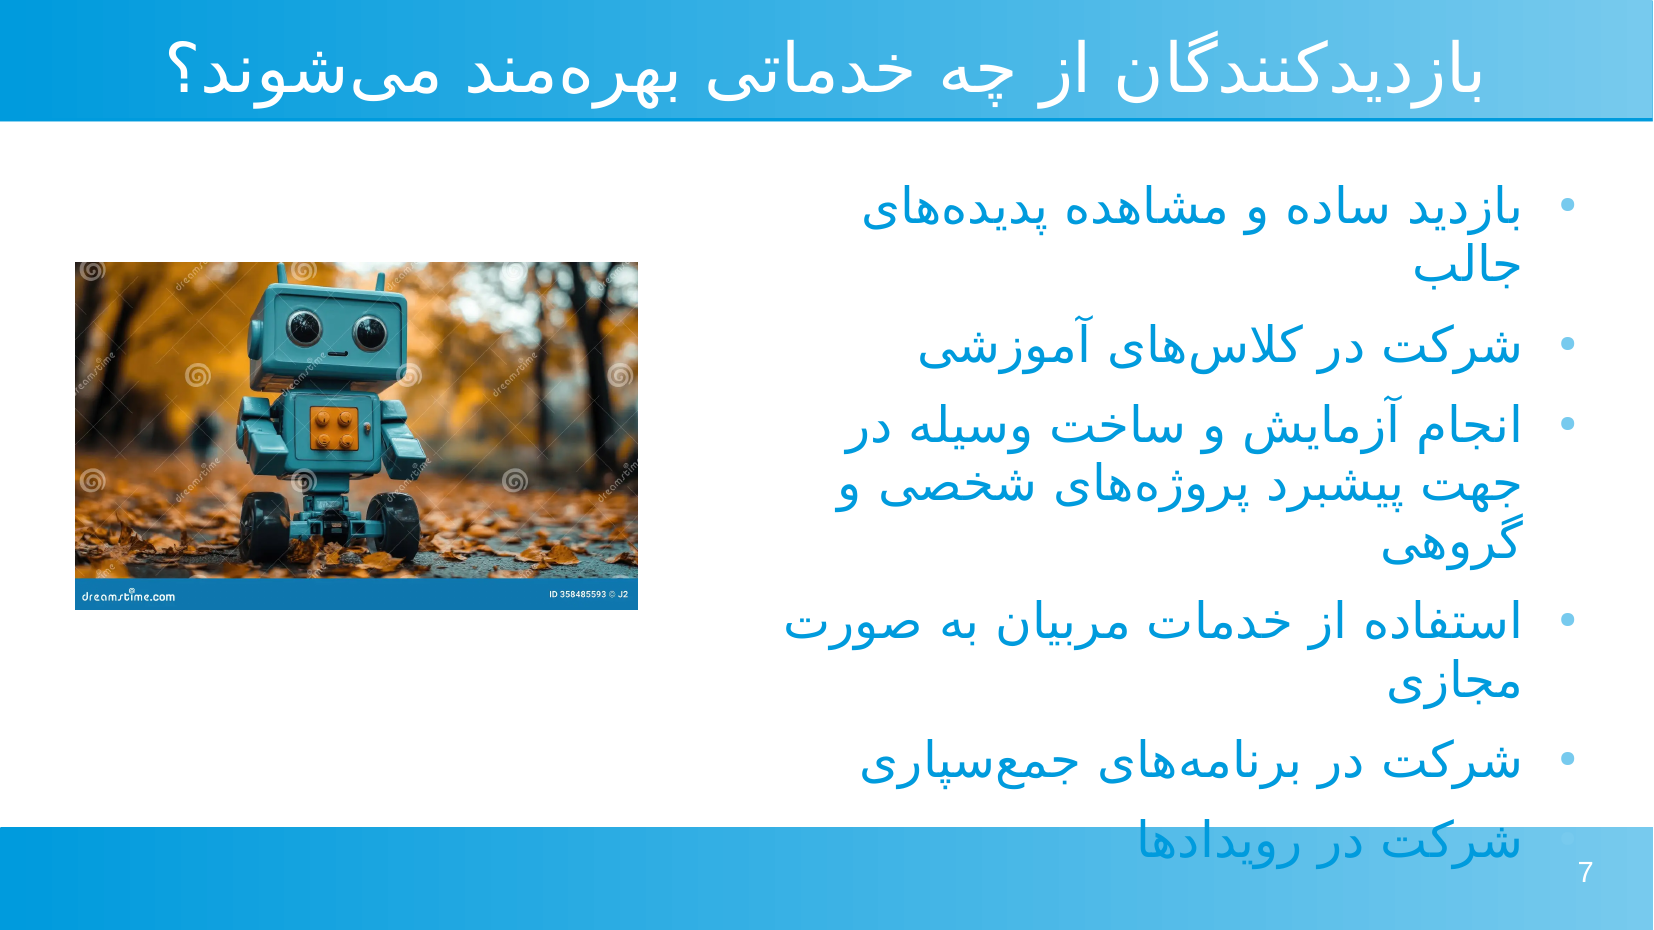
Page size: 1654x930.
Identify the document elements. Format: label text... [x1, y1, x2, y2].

picture [75, 262, 638, 610]
list بازدید ساده و مشاهده پدیده‌های جالب شرکت در کلاس‌های آموزشی انجام آزمایش و ساخت وسیله در جهت پیشبرد پروژه‌های شخصی و گروهی استفاده از خدمات مربیان به صورت مجازی شرکت در برنامه‌های جمع‌سپاری شرکت در رویدادها [750, 177, 1595, 768]
title بازدیدکنندگان از چه خدماتی بهره‌مند می‌شوند؟ [58, 19, 1594, 118]
